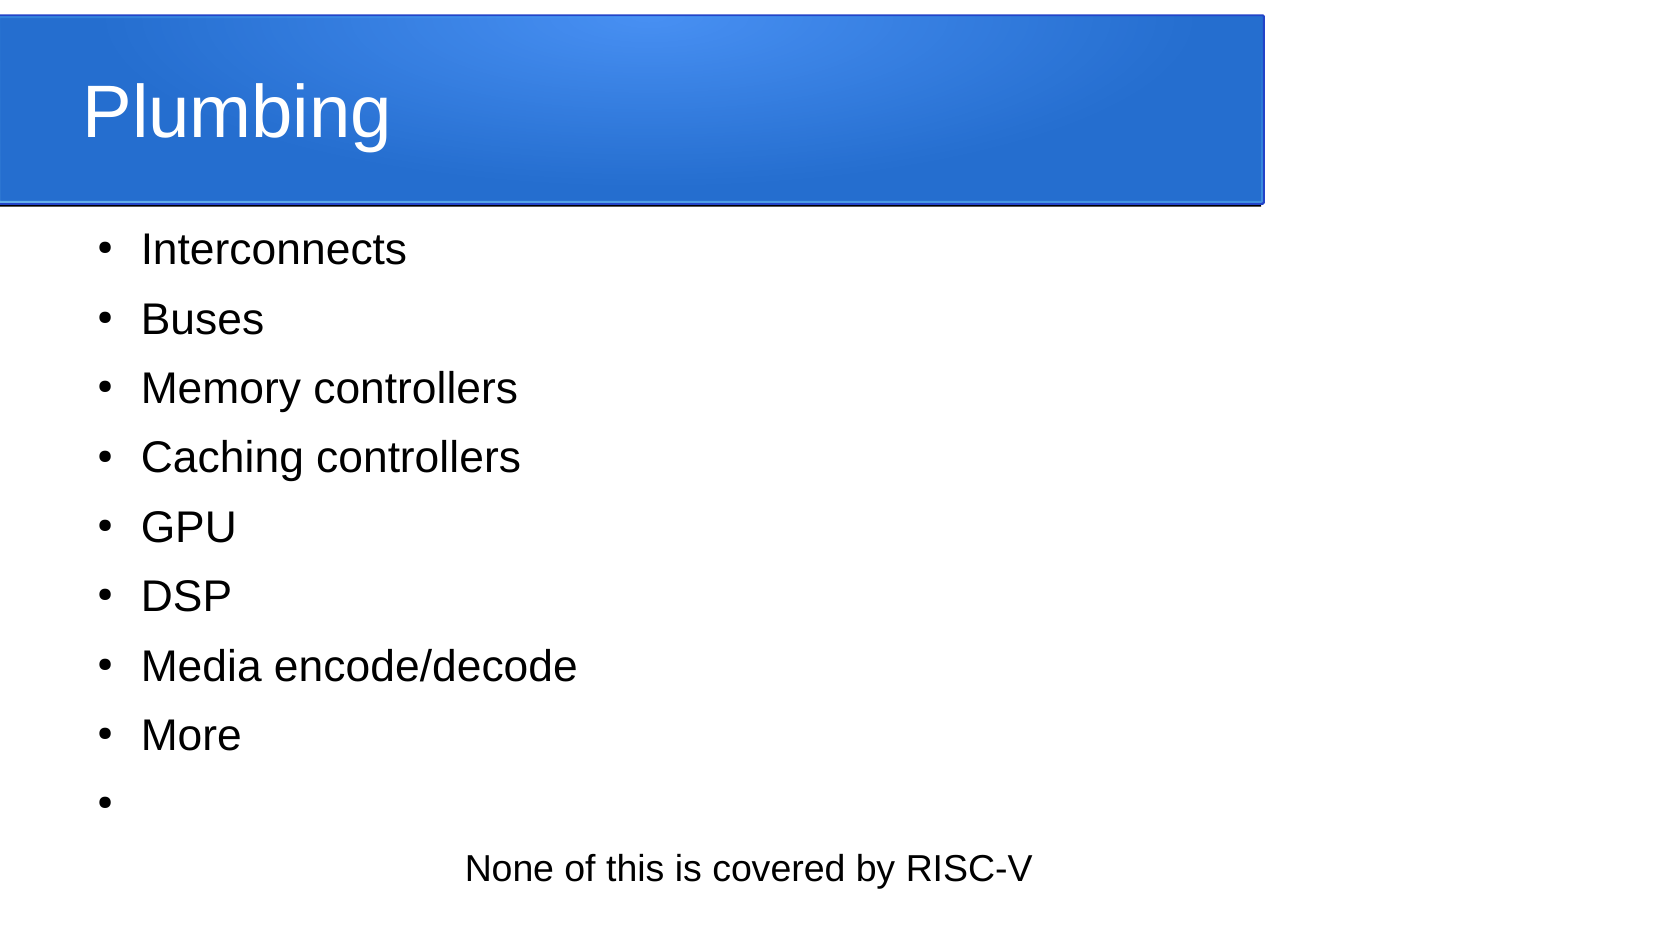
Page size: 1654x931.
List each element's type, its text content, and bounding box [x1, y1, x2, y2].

title Plumbing [82, 35, 1235, 189]
text_box None of this is covered by RISC-V [450, 840, 1048, 897]
list Interconnects Buses Memory controllers Caching controllers GPU DSP Media encode/decode More [82, 224, 1571, 764]
